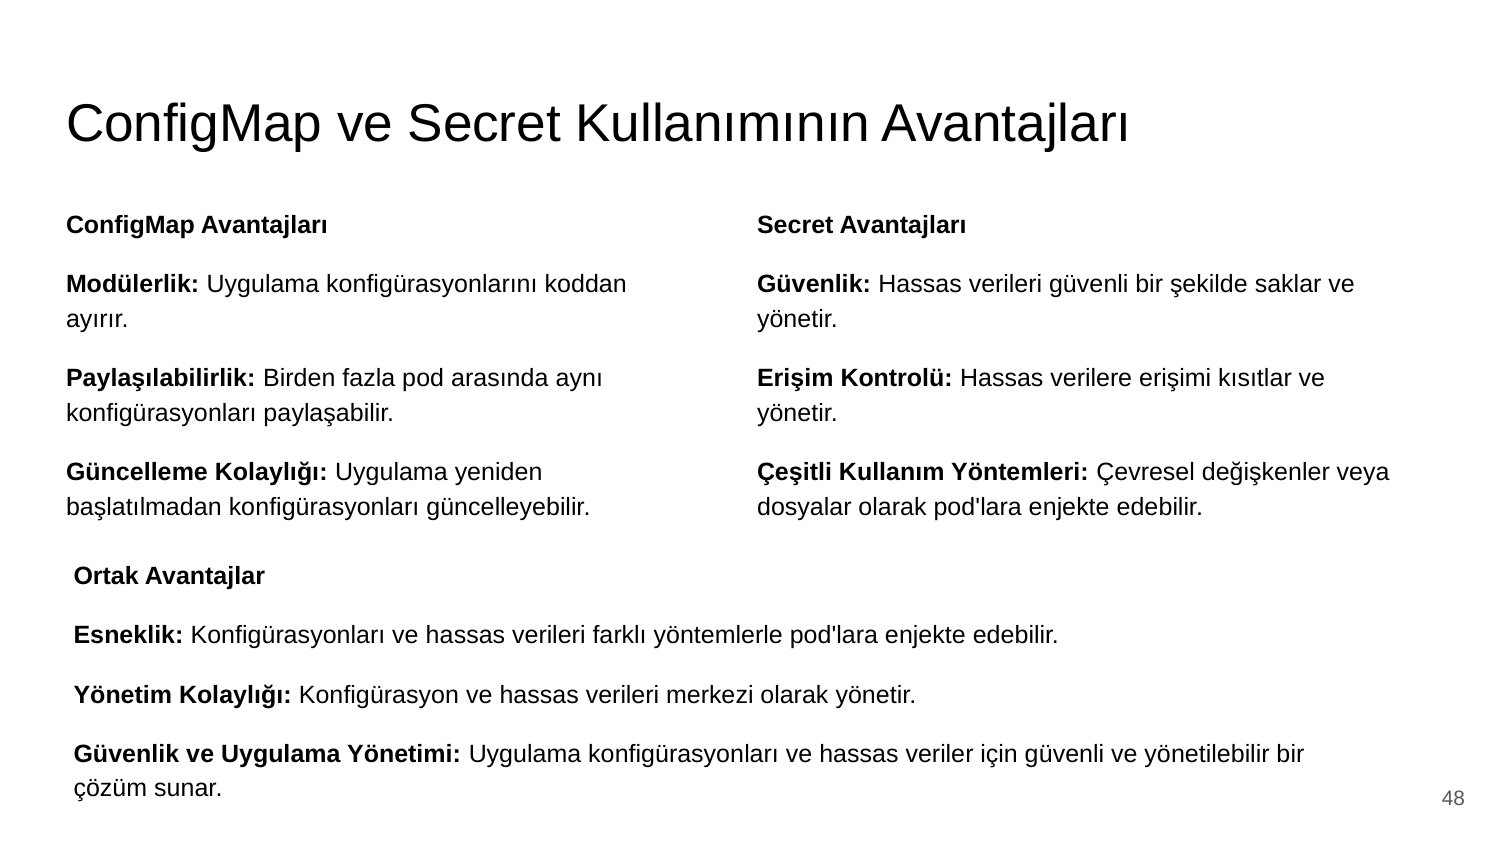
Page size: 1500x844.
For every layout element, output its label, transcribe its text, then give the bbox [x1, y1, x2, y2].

title ConfigMap ve Secret Kullanımının Avantajları [51, 72, 1449, 167]
list Ortak Avantajlar Esneklik: Konfigürasyonları ve hassas verileri farklı yöntemlerle pod'lara enjekte edebilir. Yönetim Kolaylığı: Konfigürasyon ve hassas verileri merkezi olarak yönetir. Güvenlik ve Uygulama Yönetimi: Uygulama konfigürasyonları ve hassas veriler için güvenli ve yönetilebilir bir çözüm sunar. [58, 539, 1391, 793]
list Secret Avantajları Güvenlik: Hassas verileri güvenli bir şekilde saklar ve yönetir. Erişim Kontrolü: Hassas verilere erişimi kısıtlar ve yönetir. Çeşitli Kullanım Yöntemleri: Çevresel değişkenler veya dosyalar olarak pod'lara enjekte edebilir. [742, 189, 1423, 532]
slide_number <number> [1389, 764, 1480, 830]
list ConfigMap Avantajları Modülerlik: Uygulama konfigürasyonlarını koddan ayırır. Paylaşılabilirlik: Birden fazla pod arasında aynı konfigürasyonları paylaşabilir. Güncelleme Kolaylığı: Uygulama yeniden başlatılmadan konfigürasyonları güncelleyebilir. [51, 189, 701, 518]
